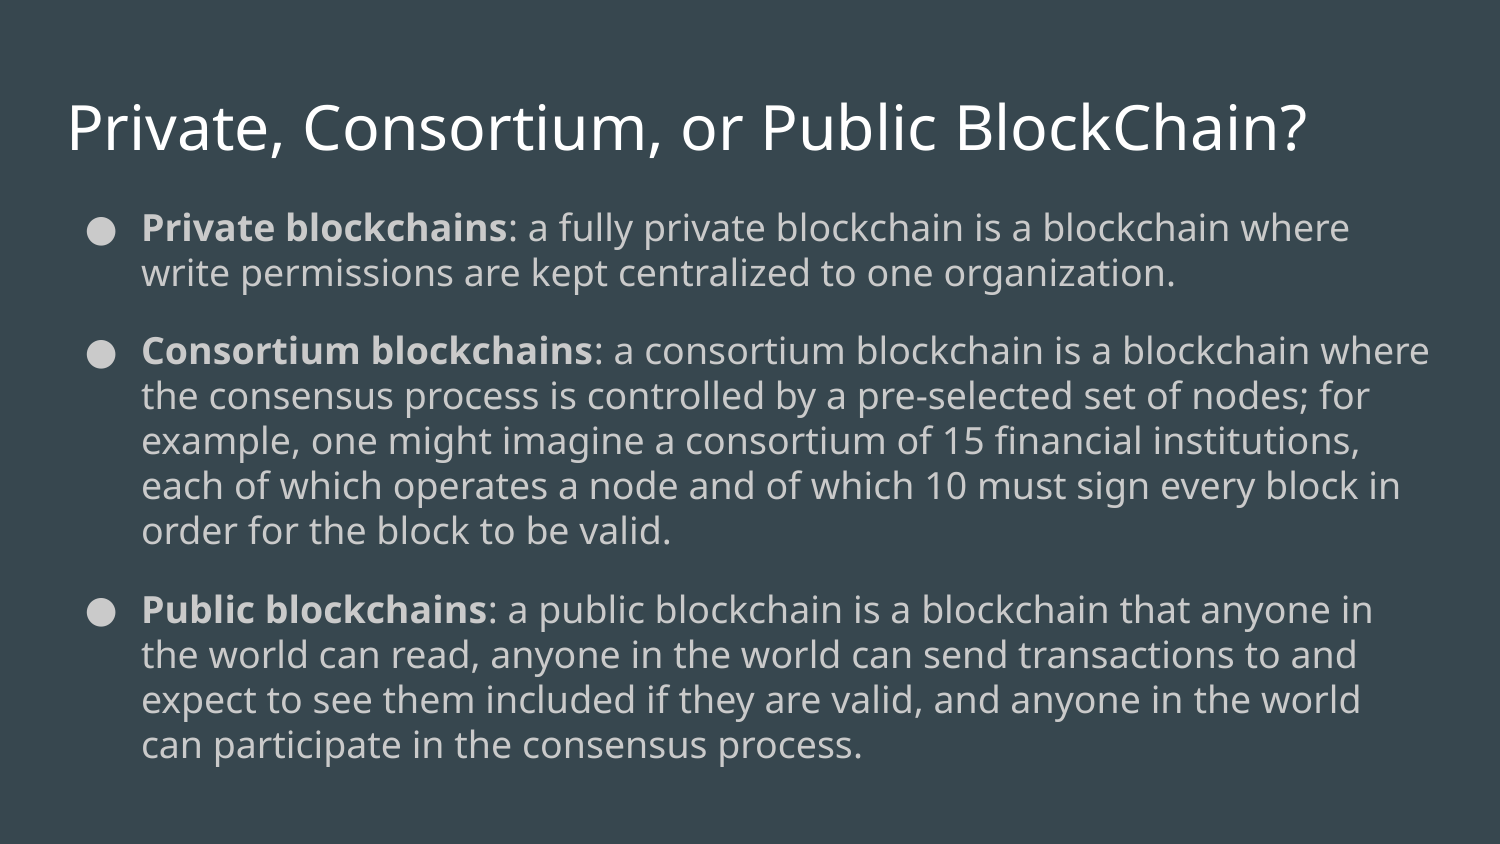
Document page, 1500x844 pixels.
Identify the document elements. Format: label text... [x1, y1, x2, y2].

list Private blockchains: a fully private blockchain is a blockchain where write permissions are kept centralized to one organization. Consortium blockchains: a consortium blockchain is a blockchain where the consensus process is controlled by a pre-selected set of nodes; for example, one might imagine a consortium of 15 financial institutions, each of which operates a node and of which 10 must sign every block in order for the block to be valid. Public blockchains: a public blockchain is a blockchain that anyone in the world can read, anyone in the world can send transactions to and expect to see them included if they are valid, and anyone in the world can participate in the consensus process. [51, 189, 1449, 750]
title Private, Consortium, or Public BlockChain? [51, 72, 1449, 167]
